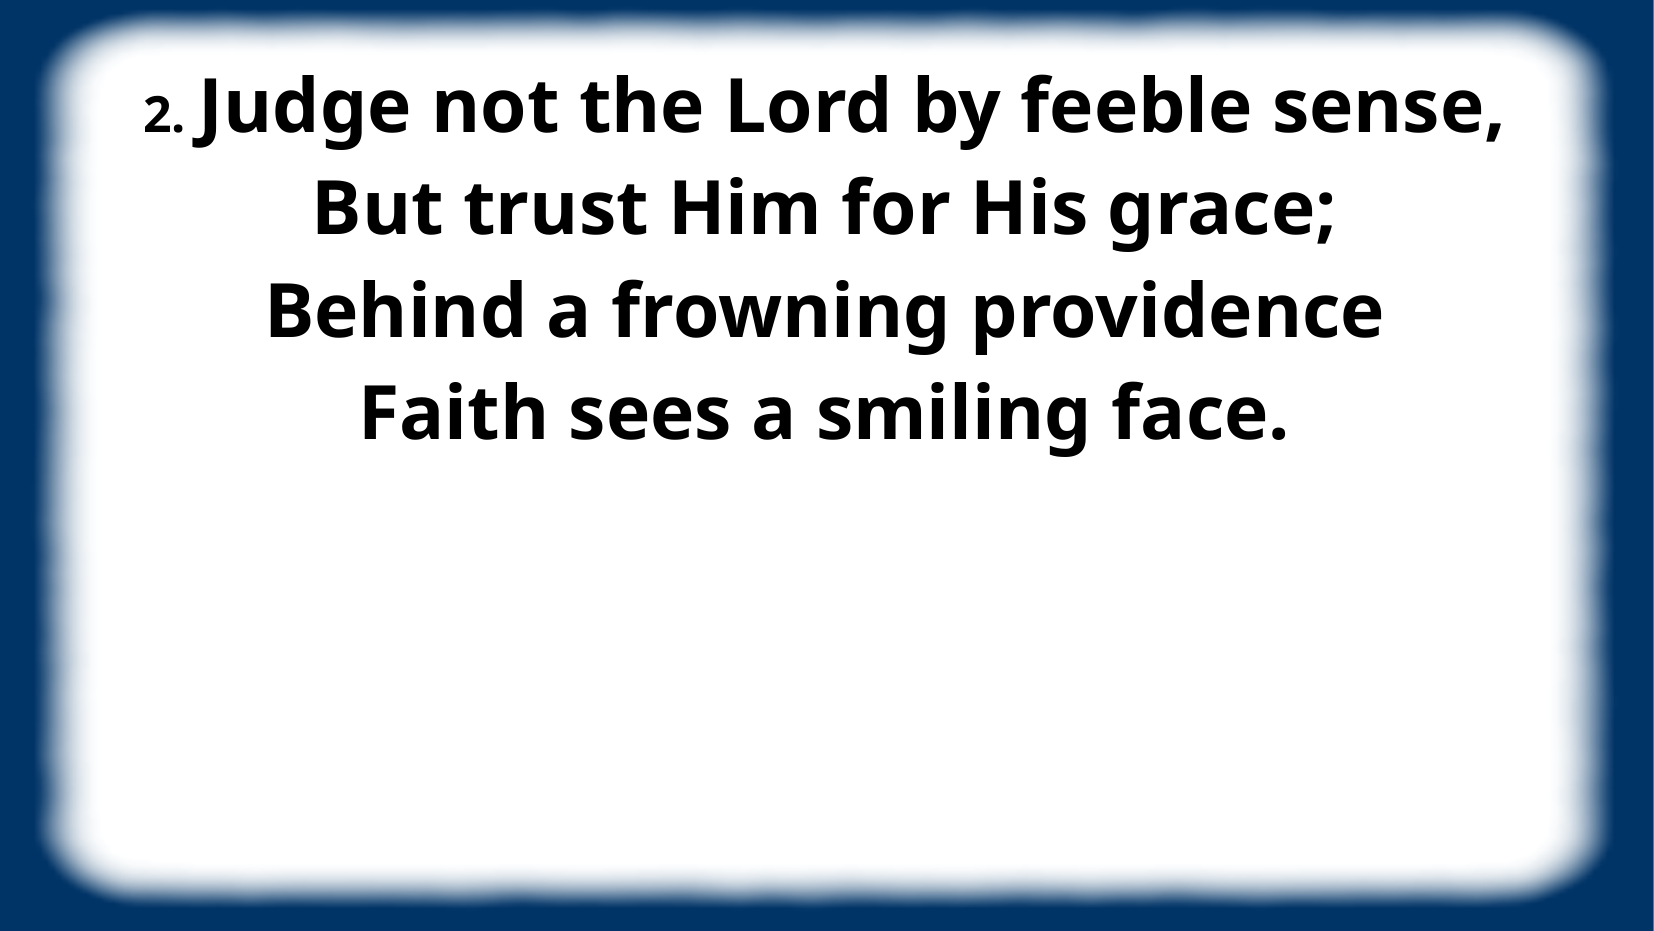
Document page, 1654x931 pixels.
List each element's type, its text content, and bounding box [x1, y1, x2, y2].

text_box 2. Judge not the Lord by feeble sense, But trust Him for His grace; Behind a frowning providence Faith sees a smiling face. [105, 45, 1546, 460]
picture [0, 0, 1654, 931]
